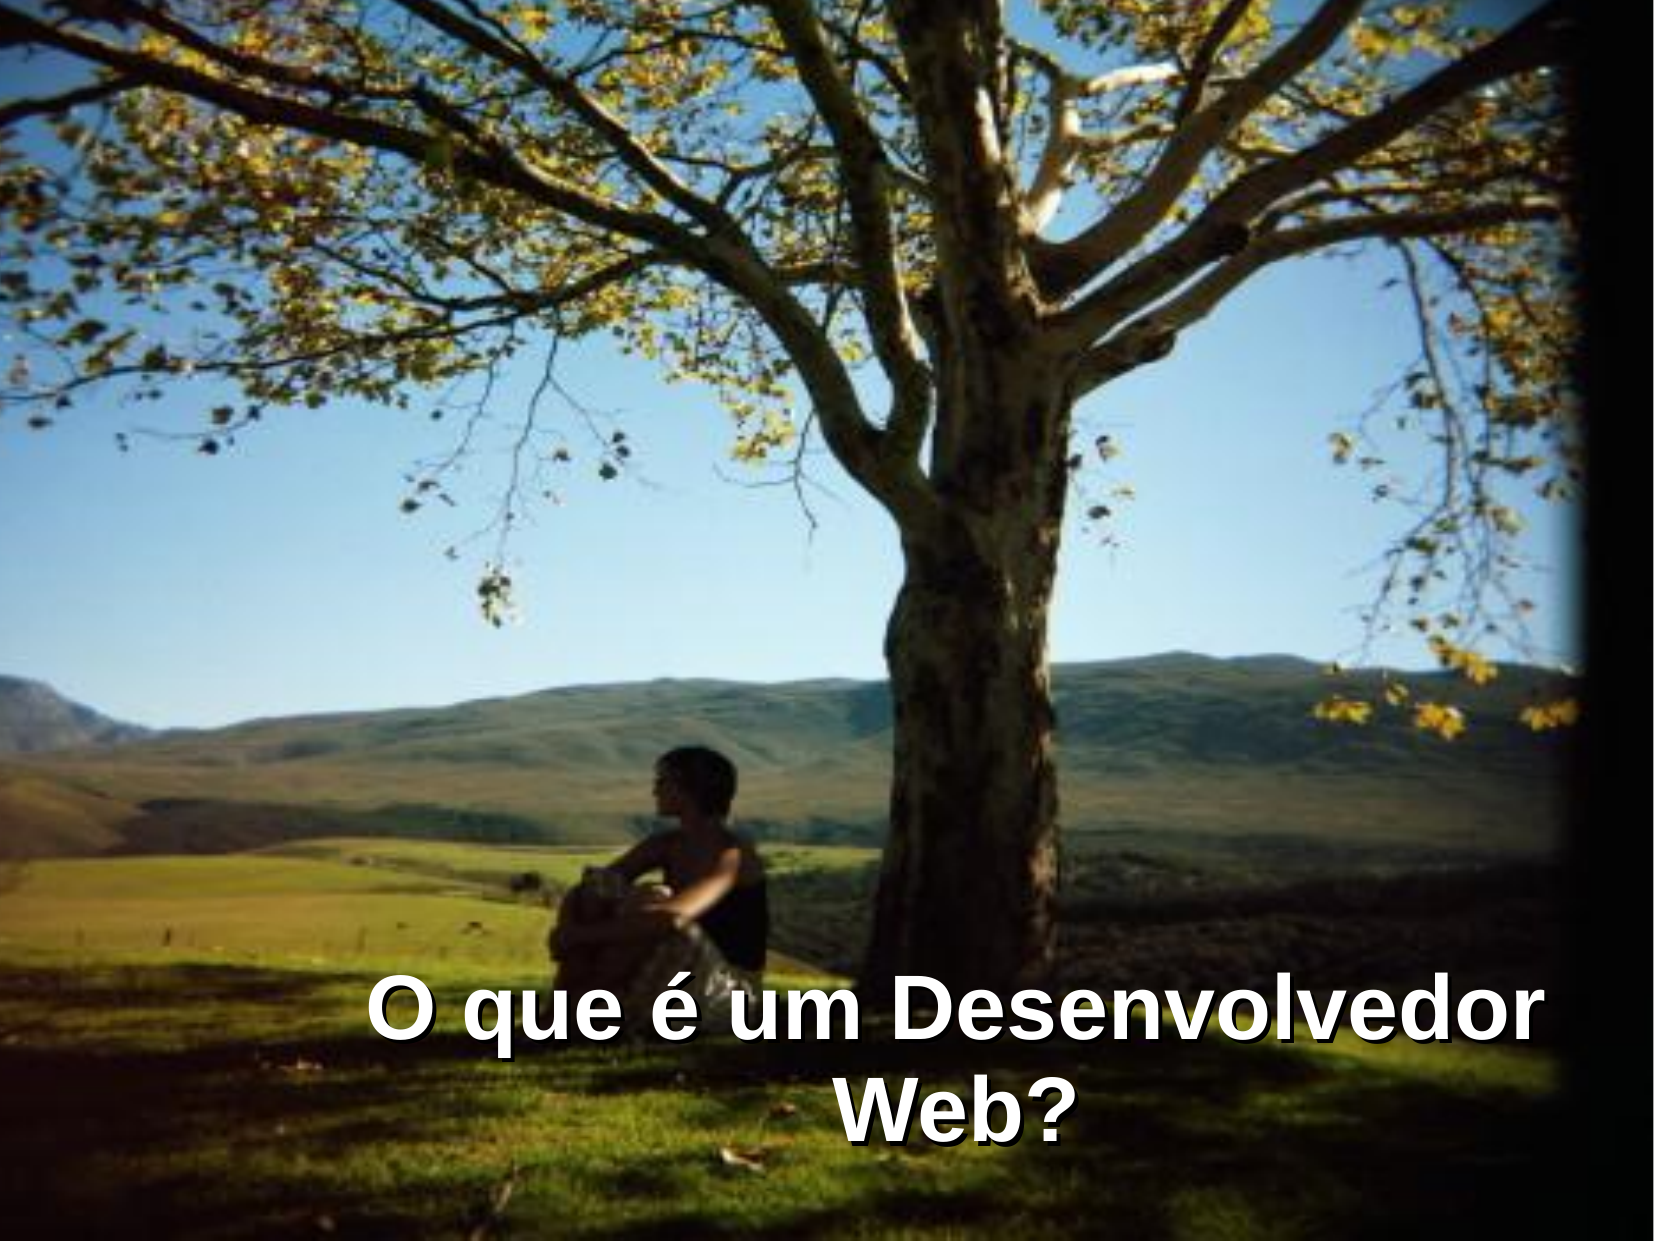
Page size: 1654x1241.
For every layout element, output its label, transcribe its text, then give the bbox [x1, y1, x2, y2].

title O que é um Desenvolvedor Web? [337, 917, 1576, 1201]
picture [0, 0, 1654, 1241]
